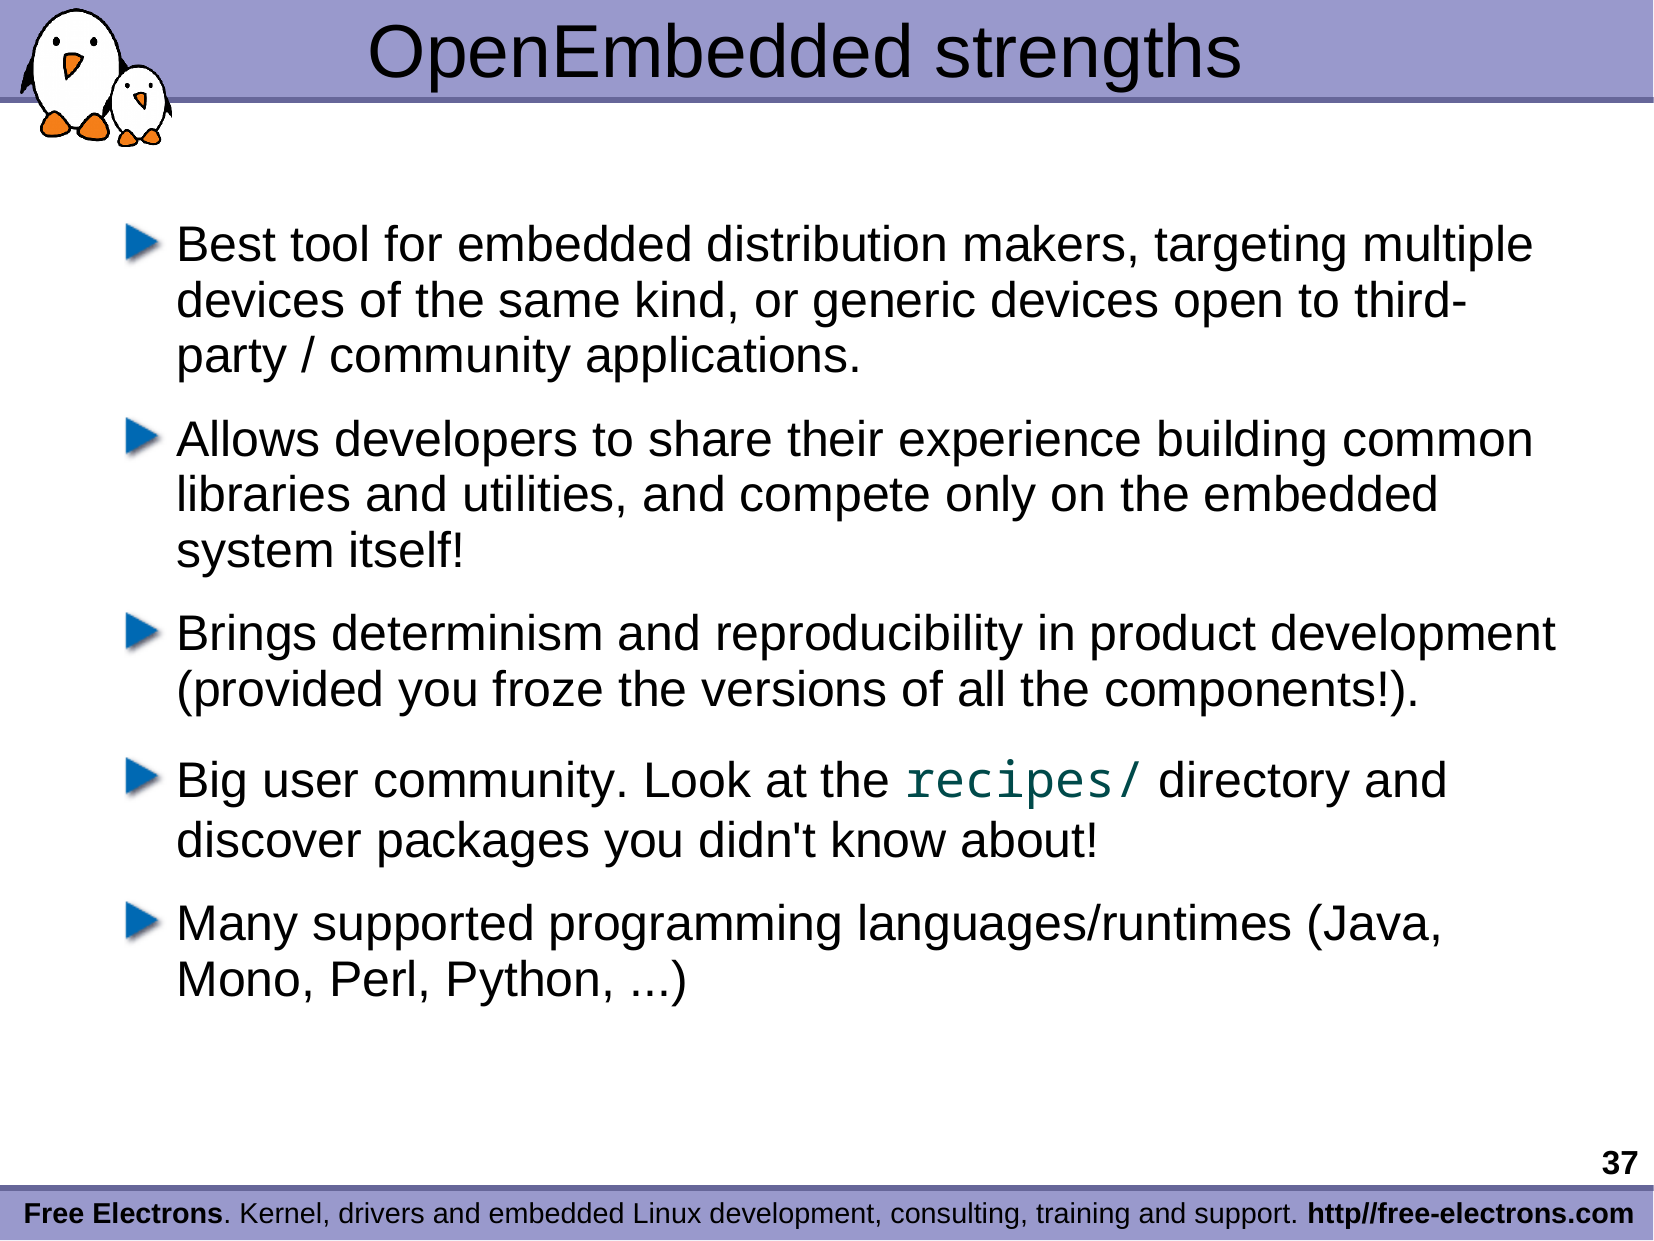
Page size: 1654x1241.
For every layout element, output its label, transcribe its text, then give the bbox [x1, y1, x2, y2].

picture [20, 8, 172, 147]
title OpenEmbedded strengths [60, 0, 1551, 104]
list Best tool for embedded distribution makers, targeting multiple devices of the same kind, or generic devices open to third-party / community applications. Allows developers to share their experience building common libraries and utilities, and compete only on the embedded system itself! Brings determinism and reproducibility in product development (provided you froze the versions of all the components!). Big user community. Look at the recipes/ directory and discover packages you didn't know about! Many supported programming languages/runtimes (Java, Mono, Perl, Python, ...) [105, 216, 1560, 1077]
